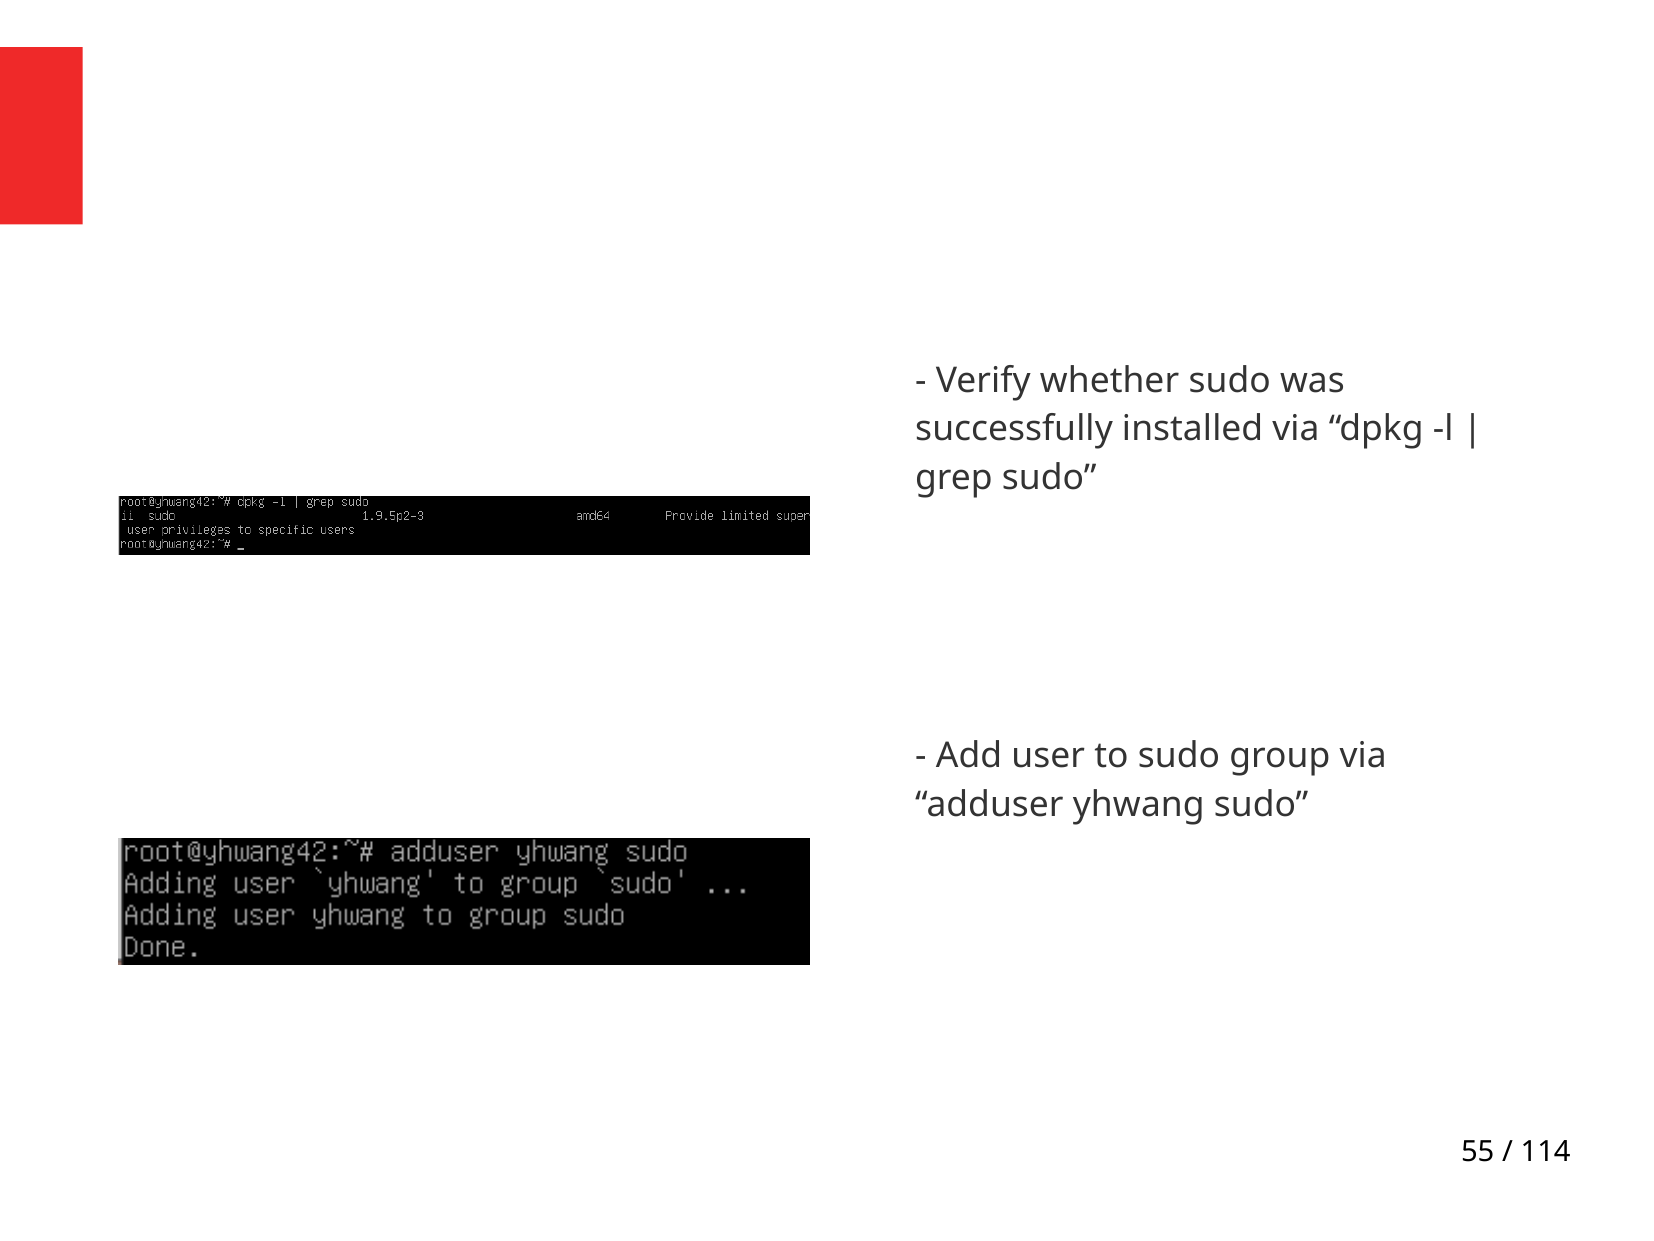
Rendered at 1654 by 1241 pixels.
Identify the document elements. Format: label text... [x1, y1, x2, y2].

picture [118, 838, 810, 965]
list - Add user to sudo group via “adduser yhwang sudo” [844, 730, 1536, 1074]
picture [118, 496, 810, 555]
list - Verify whether sudo was successfully installed via “dpkg -l | grep sudo” [844, 354, 1536, 698]
